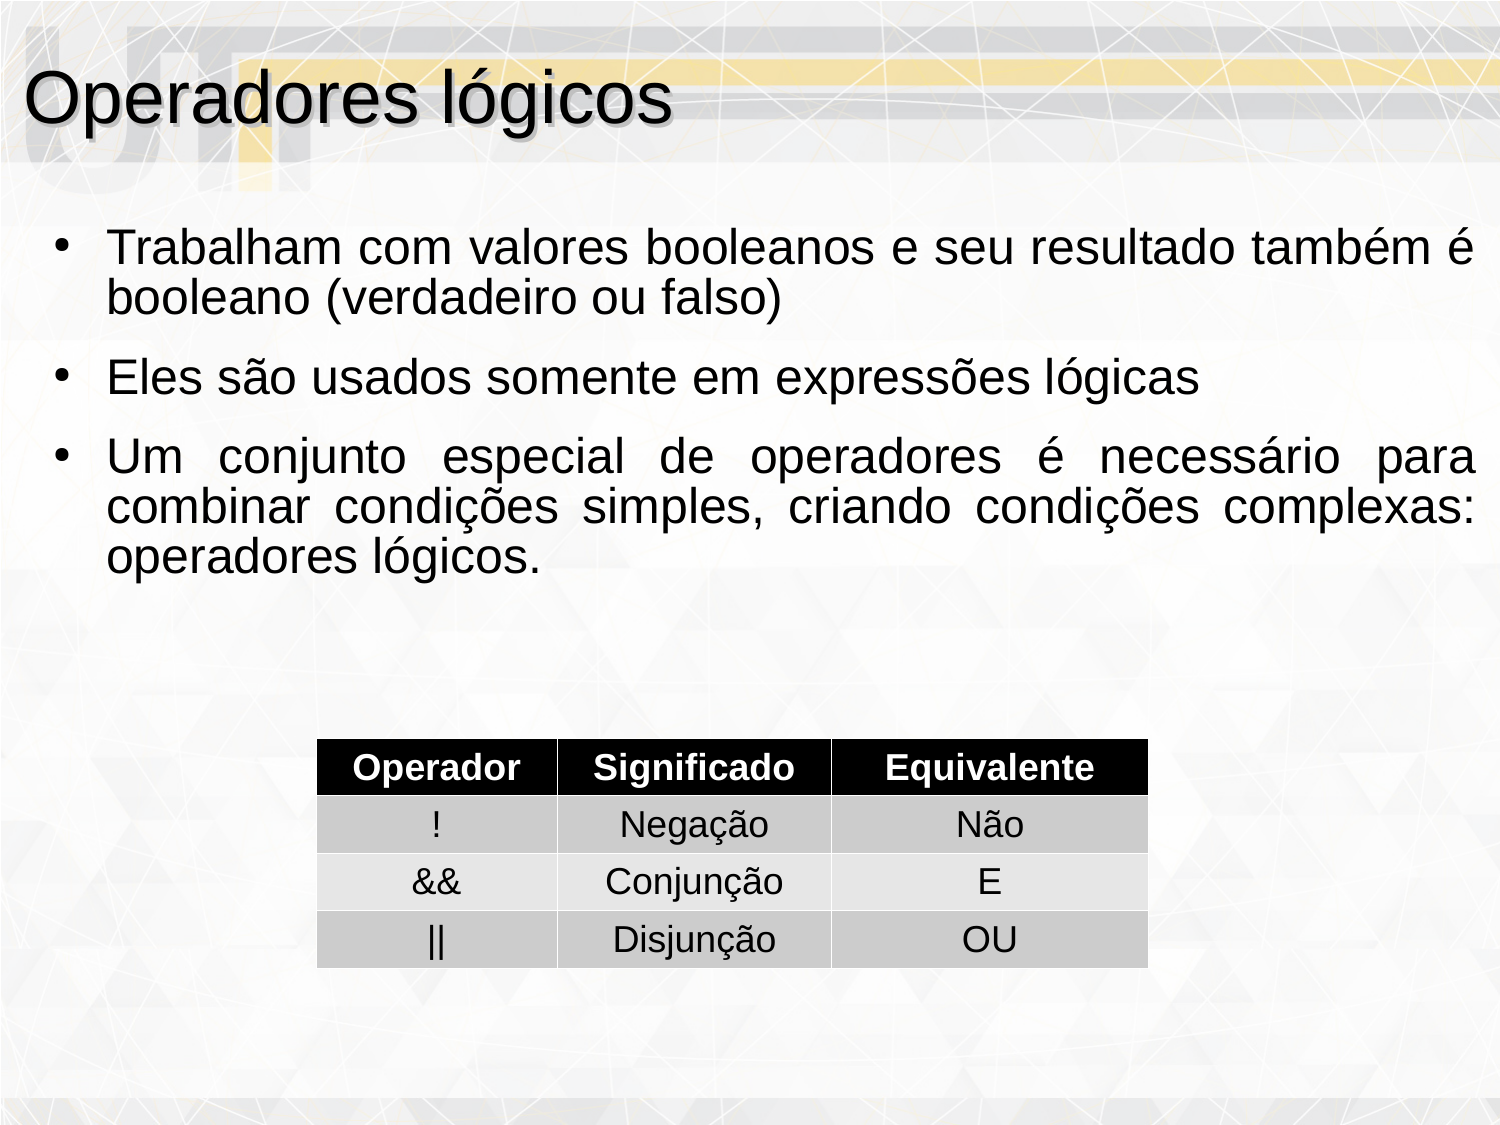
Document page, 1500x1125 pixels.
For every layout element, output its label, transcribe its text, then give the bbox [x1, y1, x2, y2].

title Operadores lógicos [23, 18, 1489, 178]
table_cell OU [832, 911, 1148, 968]
list Trabalham com valores booleanos e seu resultado também é booleano (verdadeiro ou falso) Eles são usados somente em expressões lógicas Um conjunto especial de operadores é necessário para combinar condições simples, criando condições complexas: operadores lógicos. [35, 224, 1477, 1087]
table_cell || [317, 911, 557, 968]
table_cell Conjunção [558, 854, 831, 910]
table_cell && [317, 854, 557, 910]
table_header Operador [317, 739, 557, 795]
table_cell Negação [558, 796, 831, 853]
table_header Equivalente [832, 739, 1148, 795]
table_cell ! [317, 796, 557, 853]
table_cell E [832, 854, 1148, 910]
table_cell Disjunção [558, 911, 831, 968]
table_cell F [1, 1, 1500, 1125]
table_header Significado [558, 739, 831, 795]
table_cell Não [832, 796, 1148, 853]
